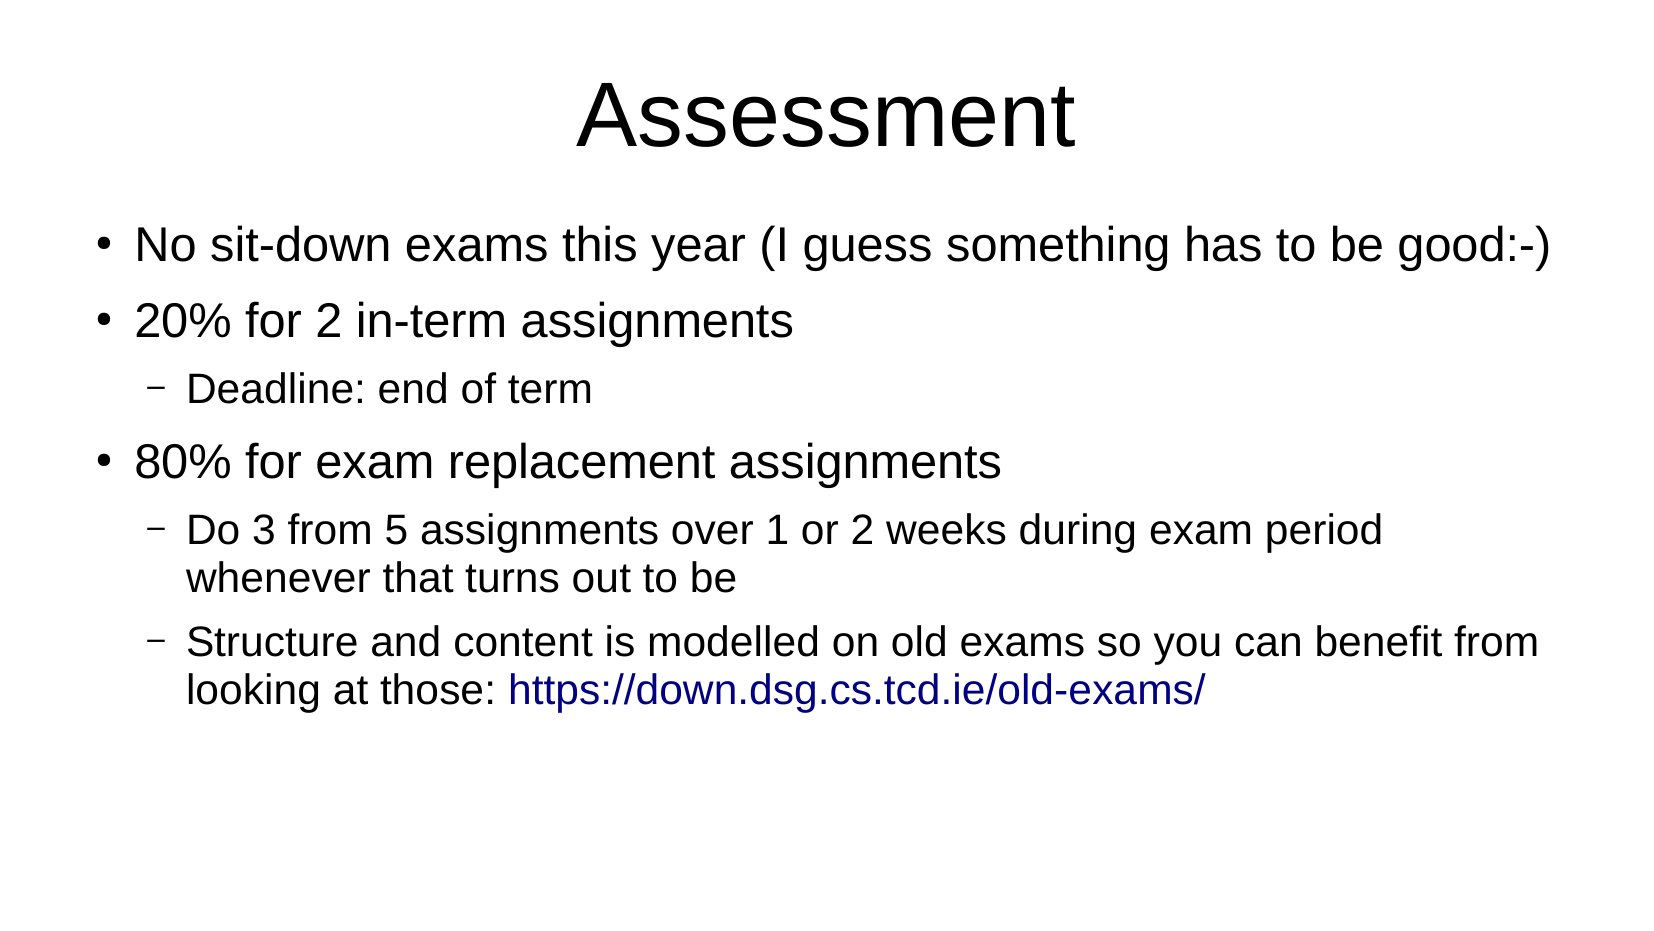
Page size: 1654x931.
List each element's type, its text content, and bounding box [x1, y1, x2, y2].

title Assessment [82, 37, 1571, 193]
list No sit-down exams this year (I guess something has to be good:-) 20% for 2 in-term assignments Deadline: end of term 80% for exam replacement assignments Do 3 from 5 assignments over 1 or 2 weeks during exam period whenever that turns out to be Structure and content is modelled on old exams so you can benefit from looking at those: https://down.dsg.cs.tcd.ie/old-exams/ [82, 217, 1571, 758]
